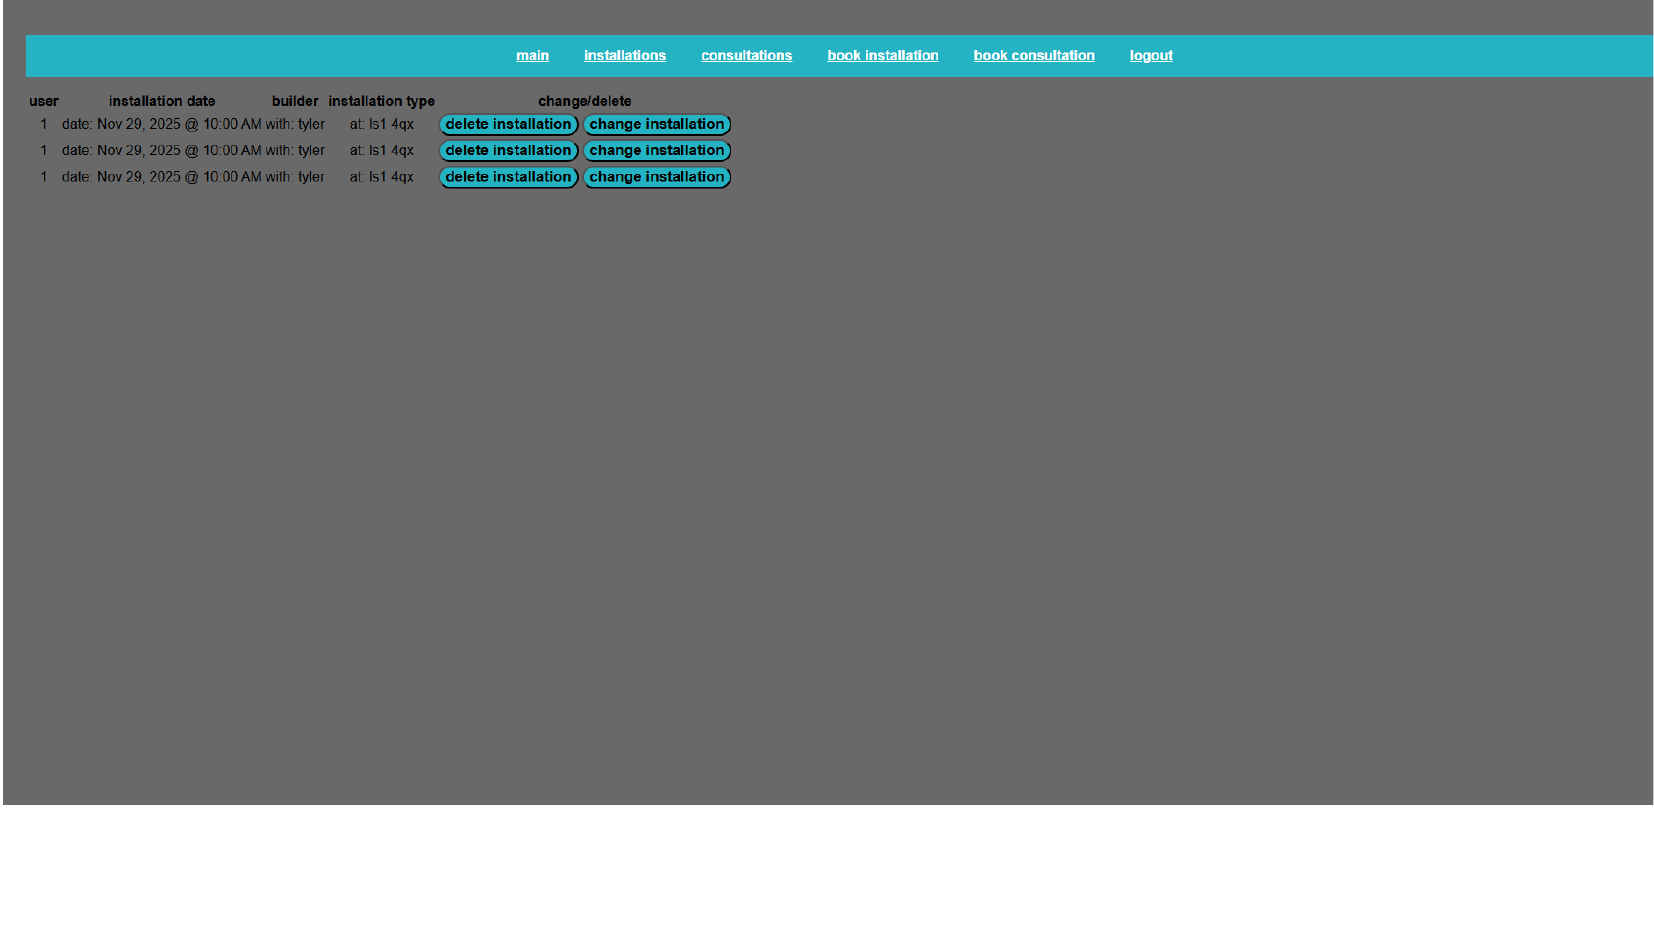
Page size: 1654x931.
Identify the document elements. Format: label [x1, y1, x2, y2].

picture [3, 0, 1654, 805]
